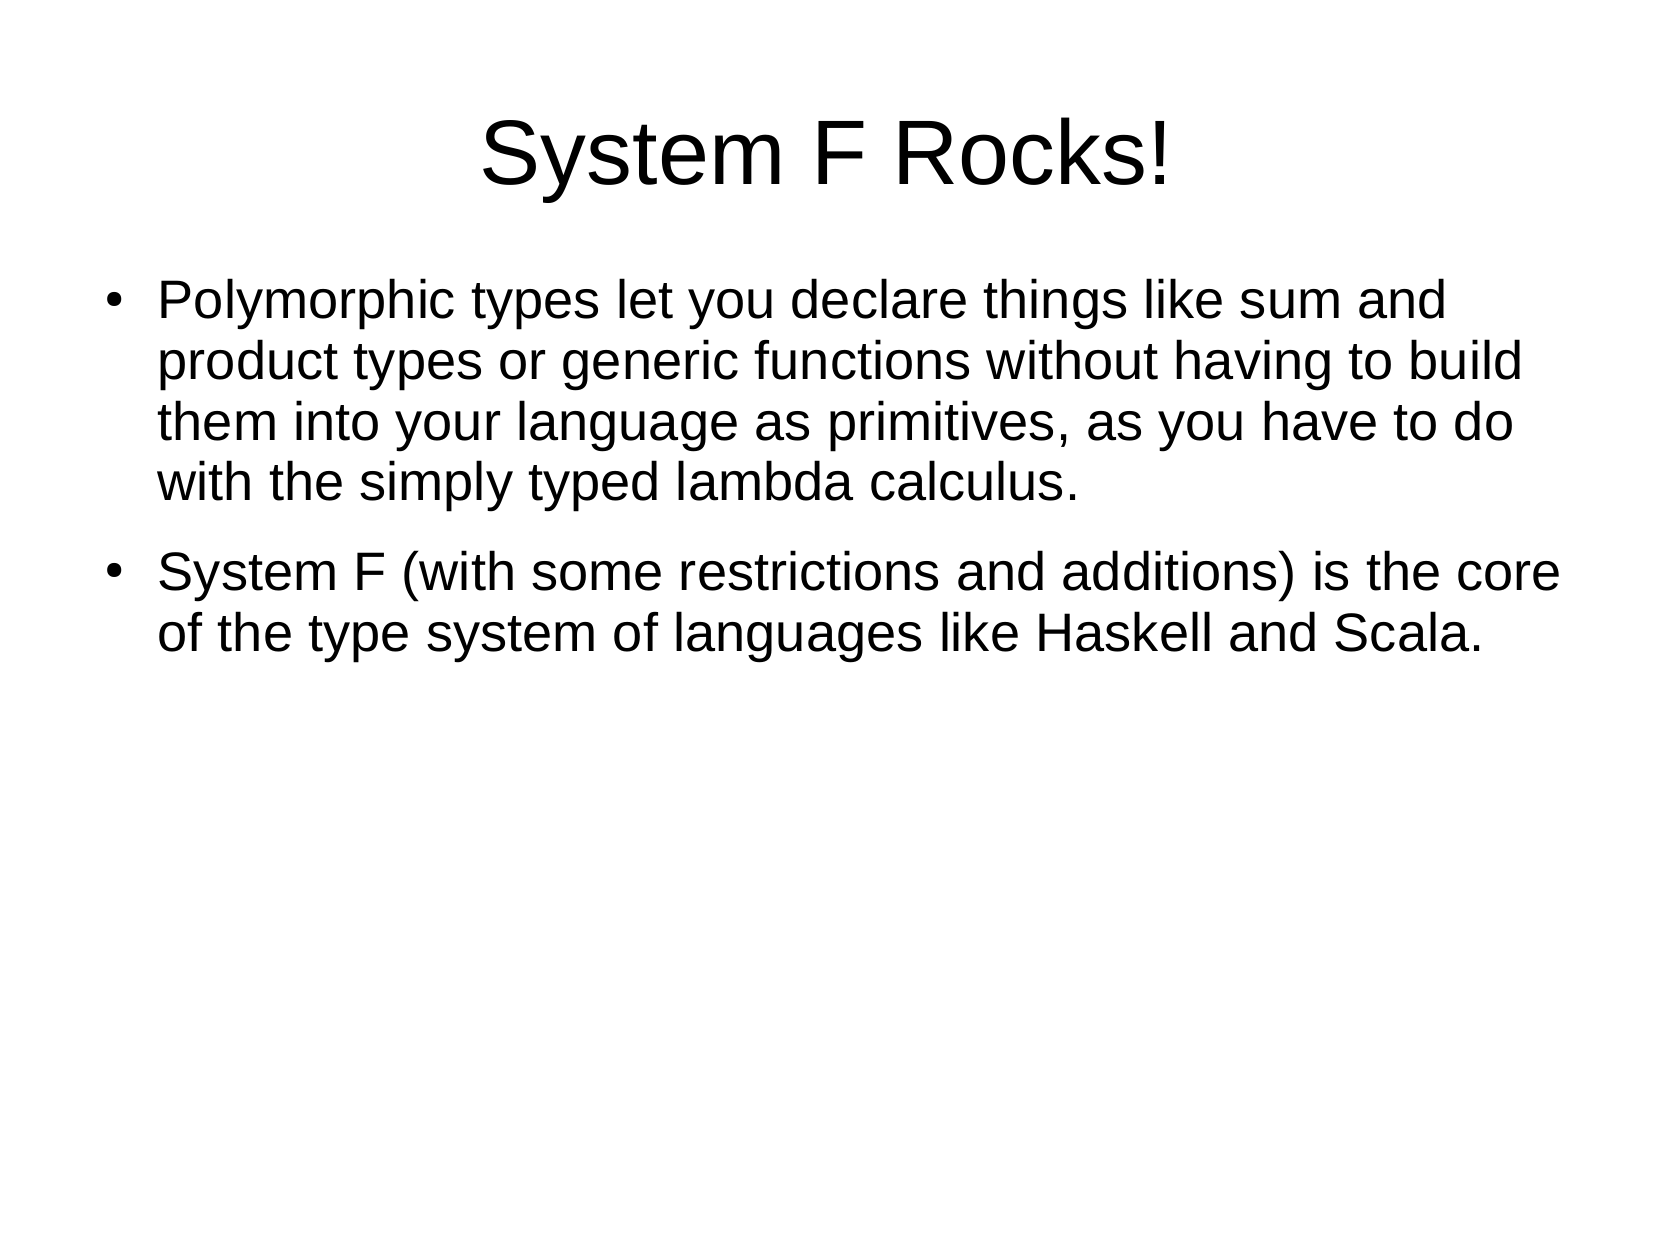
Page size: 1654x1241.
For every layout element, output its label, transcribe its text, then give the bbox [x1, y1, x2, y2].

title System F Rocks! [82, 49, 1571, 257]
list Polymorphic types let you declare things like sum and product types or generic functions without having to build them into your language as primitives, as you have to do with the simply typed lambda calculus. System F (with some restrictions and additions) is the core of the type system of languages like Haskell and Scala. [86, 270, 1576, 1089]
